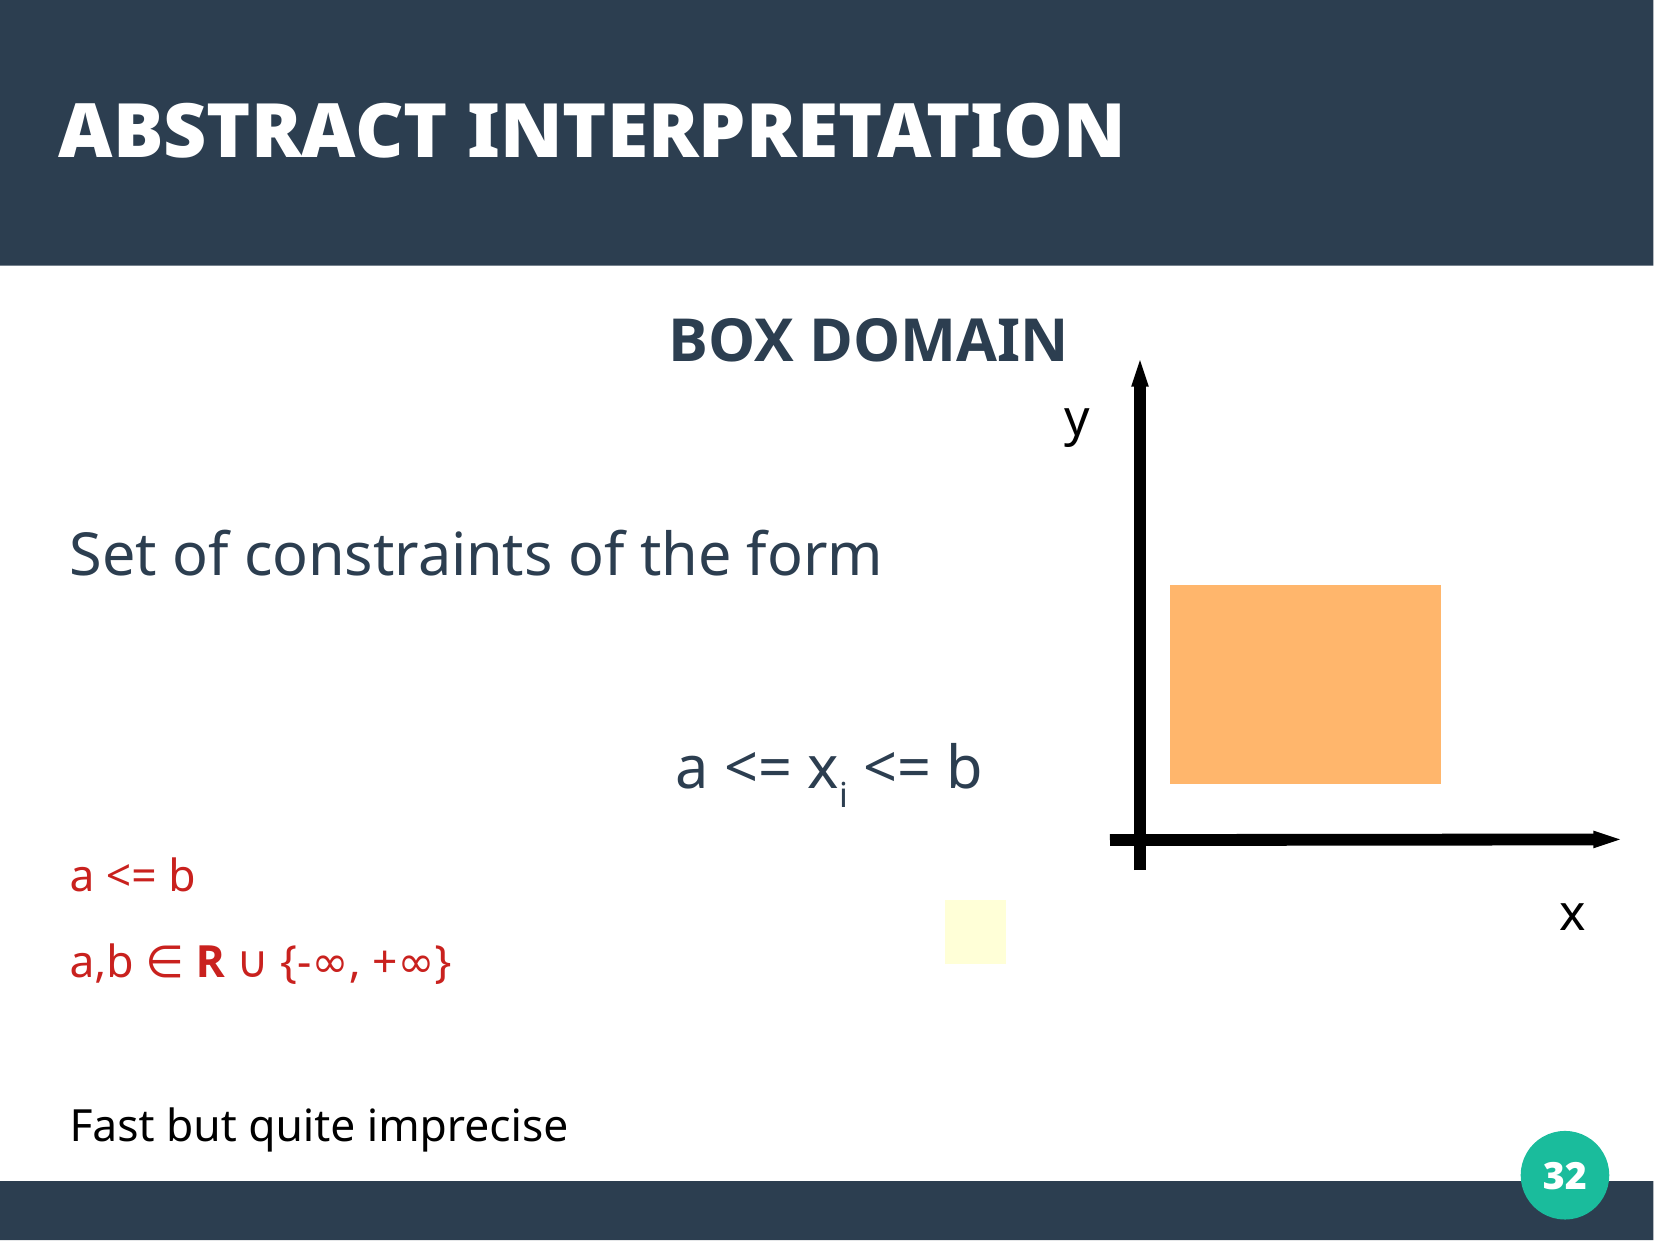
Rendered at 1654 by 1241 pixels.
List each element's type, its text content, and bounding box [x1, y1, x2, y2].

list BOX DOMAIN Set of constraints of the form a <= xi <= b a <= b a,b ∈ R ∪ {-∞, +∞} Fast but quite imprecise [69, 298, 1606, 1156]
text_box x [1545, 870, 1576, 941]
text_box [1170, 585, 1441, 784]
text_box y [1050, 375, 1081, 446]
title ABSTRACT INTERPRETATION [59, 49, 1595, 207]
text_box [945, 900, 1006, 964]
